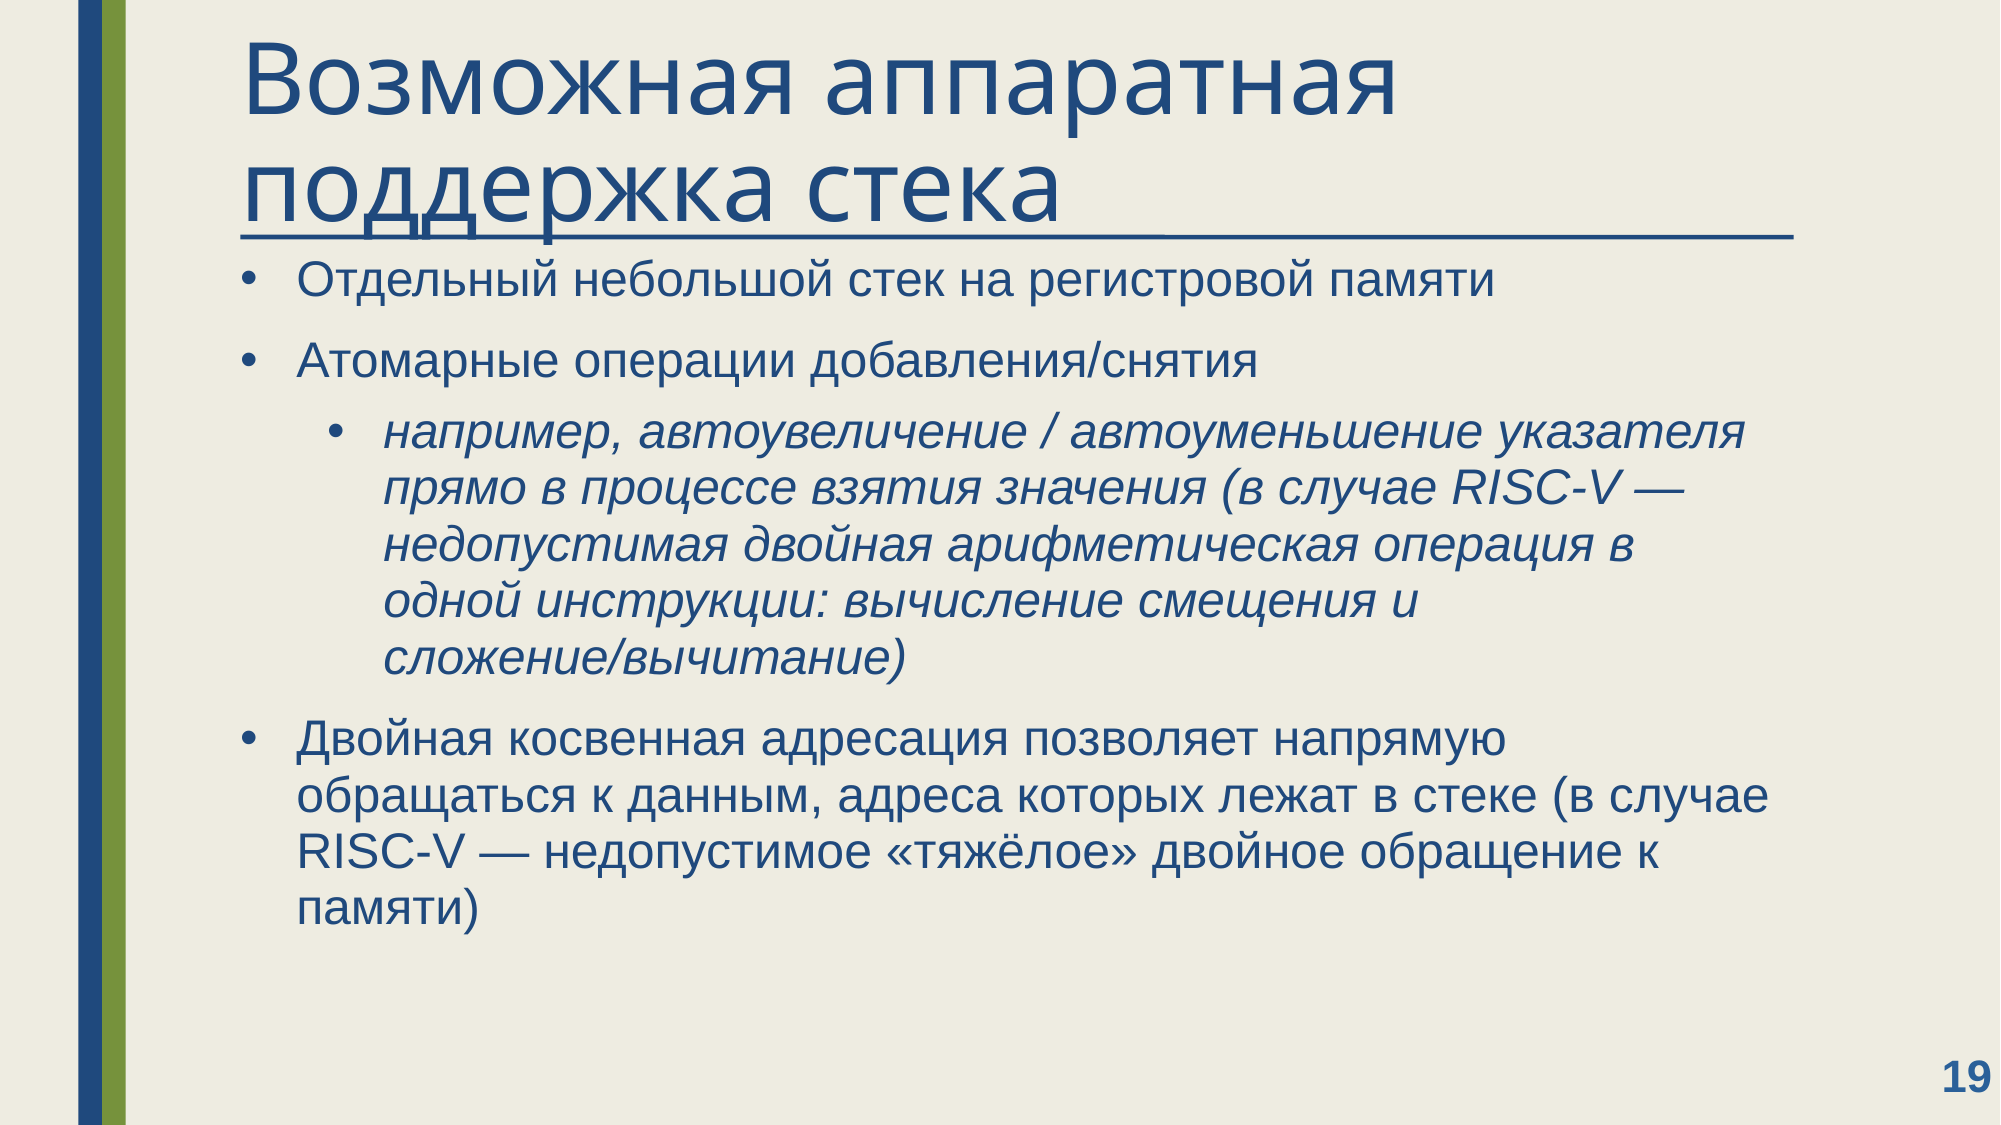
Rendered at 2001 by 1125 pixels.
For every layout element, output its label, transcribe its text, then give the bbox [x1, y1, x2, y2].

text_box <номер> [1766, 1043, 1998, 1125]
title Возможная аппаратная поддержка стека [225, 21, 1800, 140]
list Отдельный небольшой стек на регистровой памяти Атомарные операции добавления/снятия например, автоувеличение / автоуменьшение указателя прямо в процессе взятия значения (в случае RISC-V — недопустимая двойная арифметическая операция в одной инструкции: вычисление смещения и сложение/вычитание) Двойная косвенная адресация позволяет напрямую обращаться к данным, адреса которых лежат в стеке (в случае RISC-V — недопустимое «тяжёлое» двойное обращение к памяти) [225, 243, 1800, 963]
